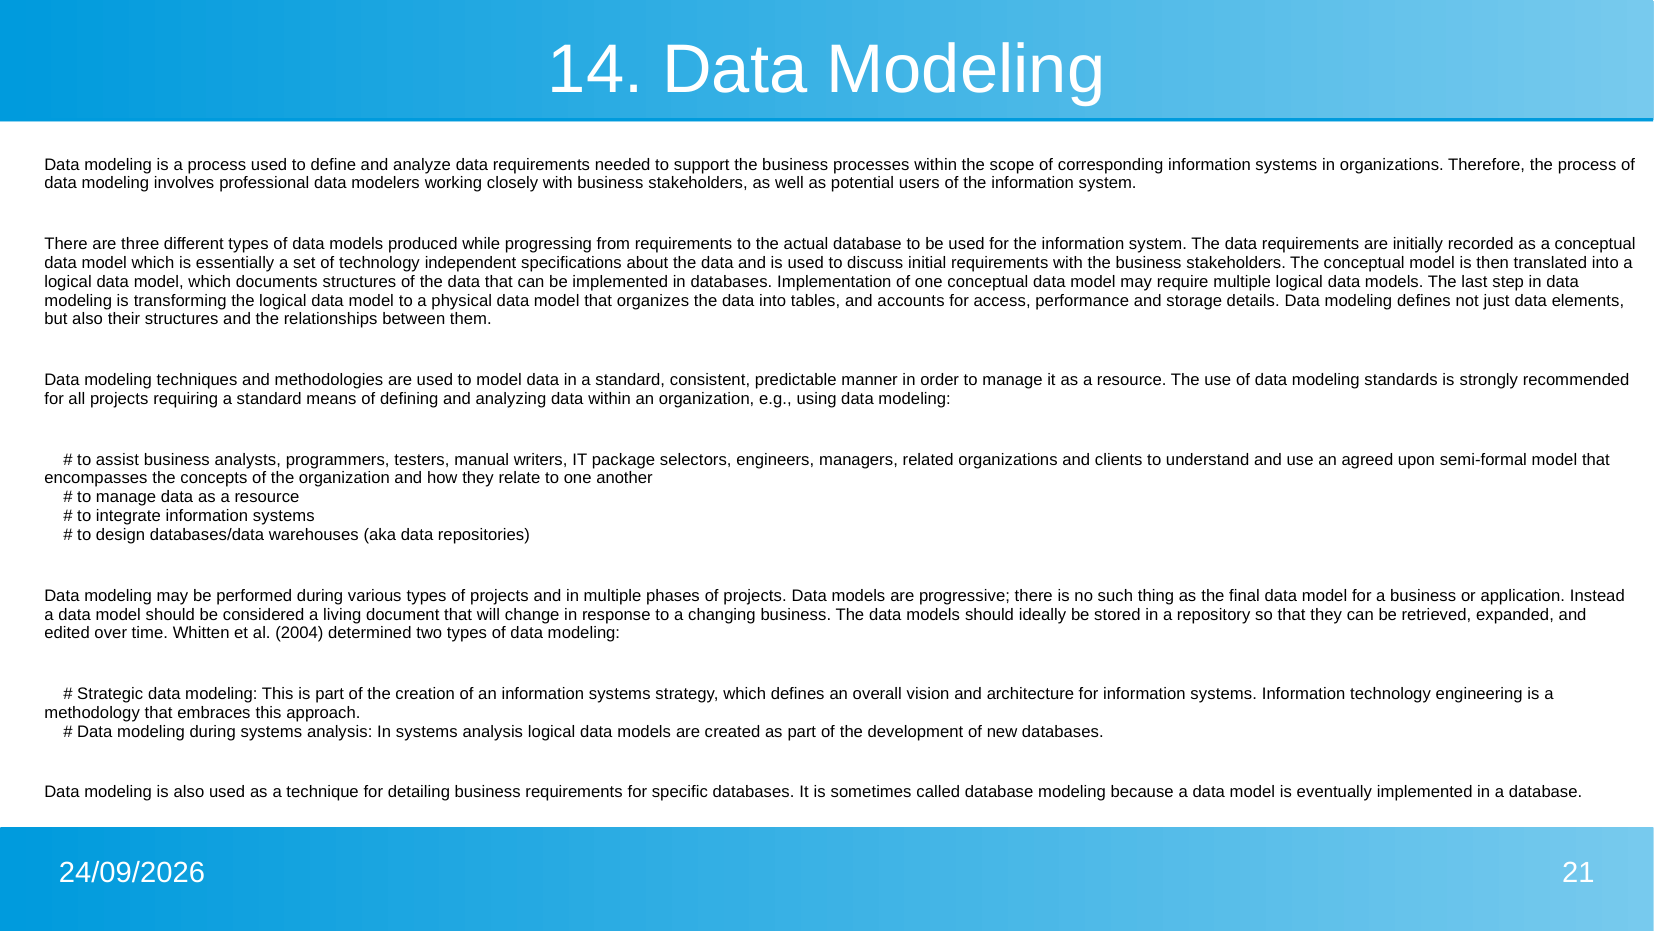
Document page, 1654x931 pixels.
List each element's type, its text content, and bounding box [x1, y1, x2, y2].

text_box Data modeling is a process used to define and analyze data requirements needed to support the business processes within the scope of corresponding information systems in organizations. Therefore, the process of data modeling involves professional data modelers working closely with business stakeholders, as well as potential users of the information system. There are three different types of data models produced while progressing from requirements to the actual database to be used for the information system. The data requirements are initially recorded as a conceptual data model which is essentially a set of technology independent specifications about the data and is used to discuss initial requirements with the business stakeholders. The conceptual model is then translated into a logical data model, which documents structures of the data that can be implemented in databases. Implementation of one conceptual data model may require multiple logical data models. The last step in data modeling is transforming the logical data model to a physical data model that organizes the data into tables, and accounts for access, performance and storage details. Data modeling defines not just data elements, but also their structures and the relationships between them. Data modeling techniques and methodologies are used to model data in a standard, consistent, predictable manner in order to manage it as a resource. The use of data modeling standards is strongly recommended for all projects requiring a standard means of defining and analyzing data within an organization, e.g., using data modeling: # to assist business analysts, programmers, testers, manual writers, IT package selectors, engineers, managers, related organizations and clients to understand and use an agreed upon semi-formal model that encompasses the concepts of the organization and how they relate to one another # to manage data as a resource # to integrate information systems # to design databases/data warehouses (aka data repositories) Data modeling may be performed during various types of projects and in multiple phases of projects. Data models are progressive; there is no such thing as the final data model for a business or application. Instead a data model should be considered a living document that will change in response to a changing business. The data models should ideally be stored in a repository so that they can be retrieved, expanded, and edited over time. Whitten et al. (2004) determined two types of data modeling: # Strategic data modeling: This is part of the creation of an information systems strategy, which defines an overall vision and architecture for information systems. Information technology engineering is a methodology that embraces this approach. # Data modeling during systems analysis: In systems analysis logical data models are created as part of the development of new databases. Data modeling is also used as a technique for detailing business requirements for specific databases. It is sometimes called database modeling because a data model is eventually implemented in a database. [29, 147, 1654, 809]
title 14. Data Modeling [59, 29, 1595, 108]
